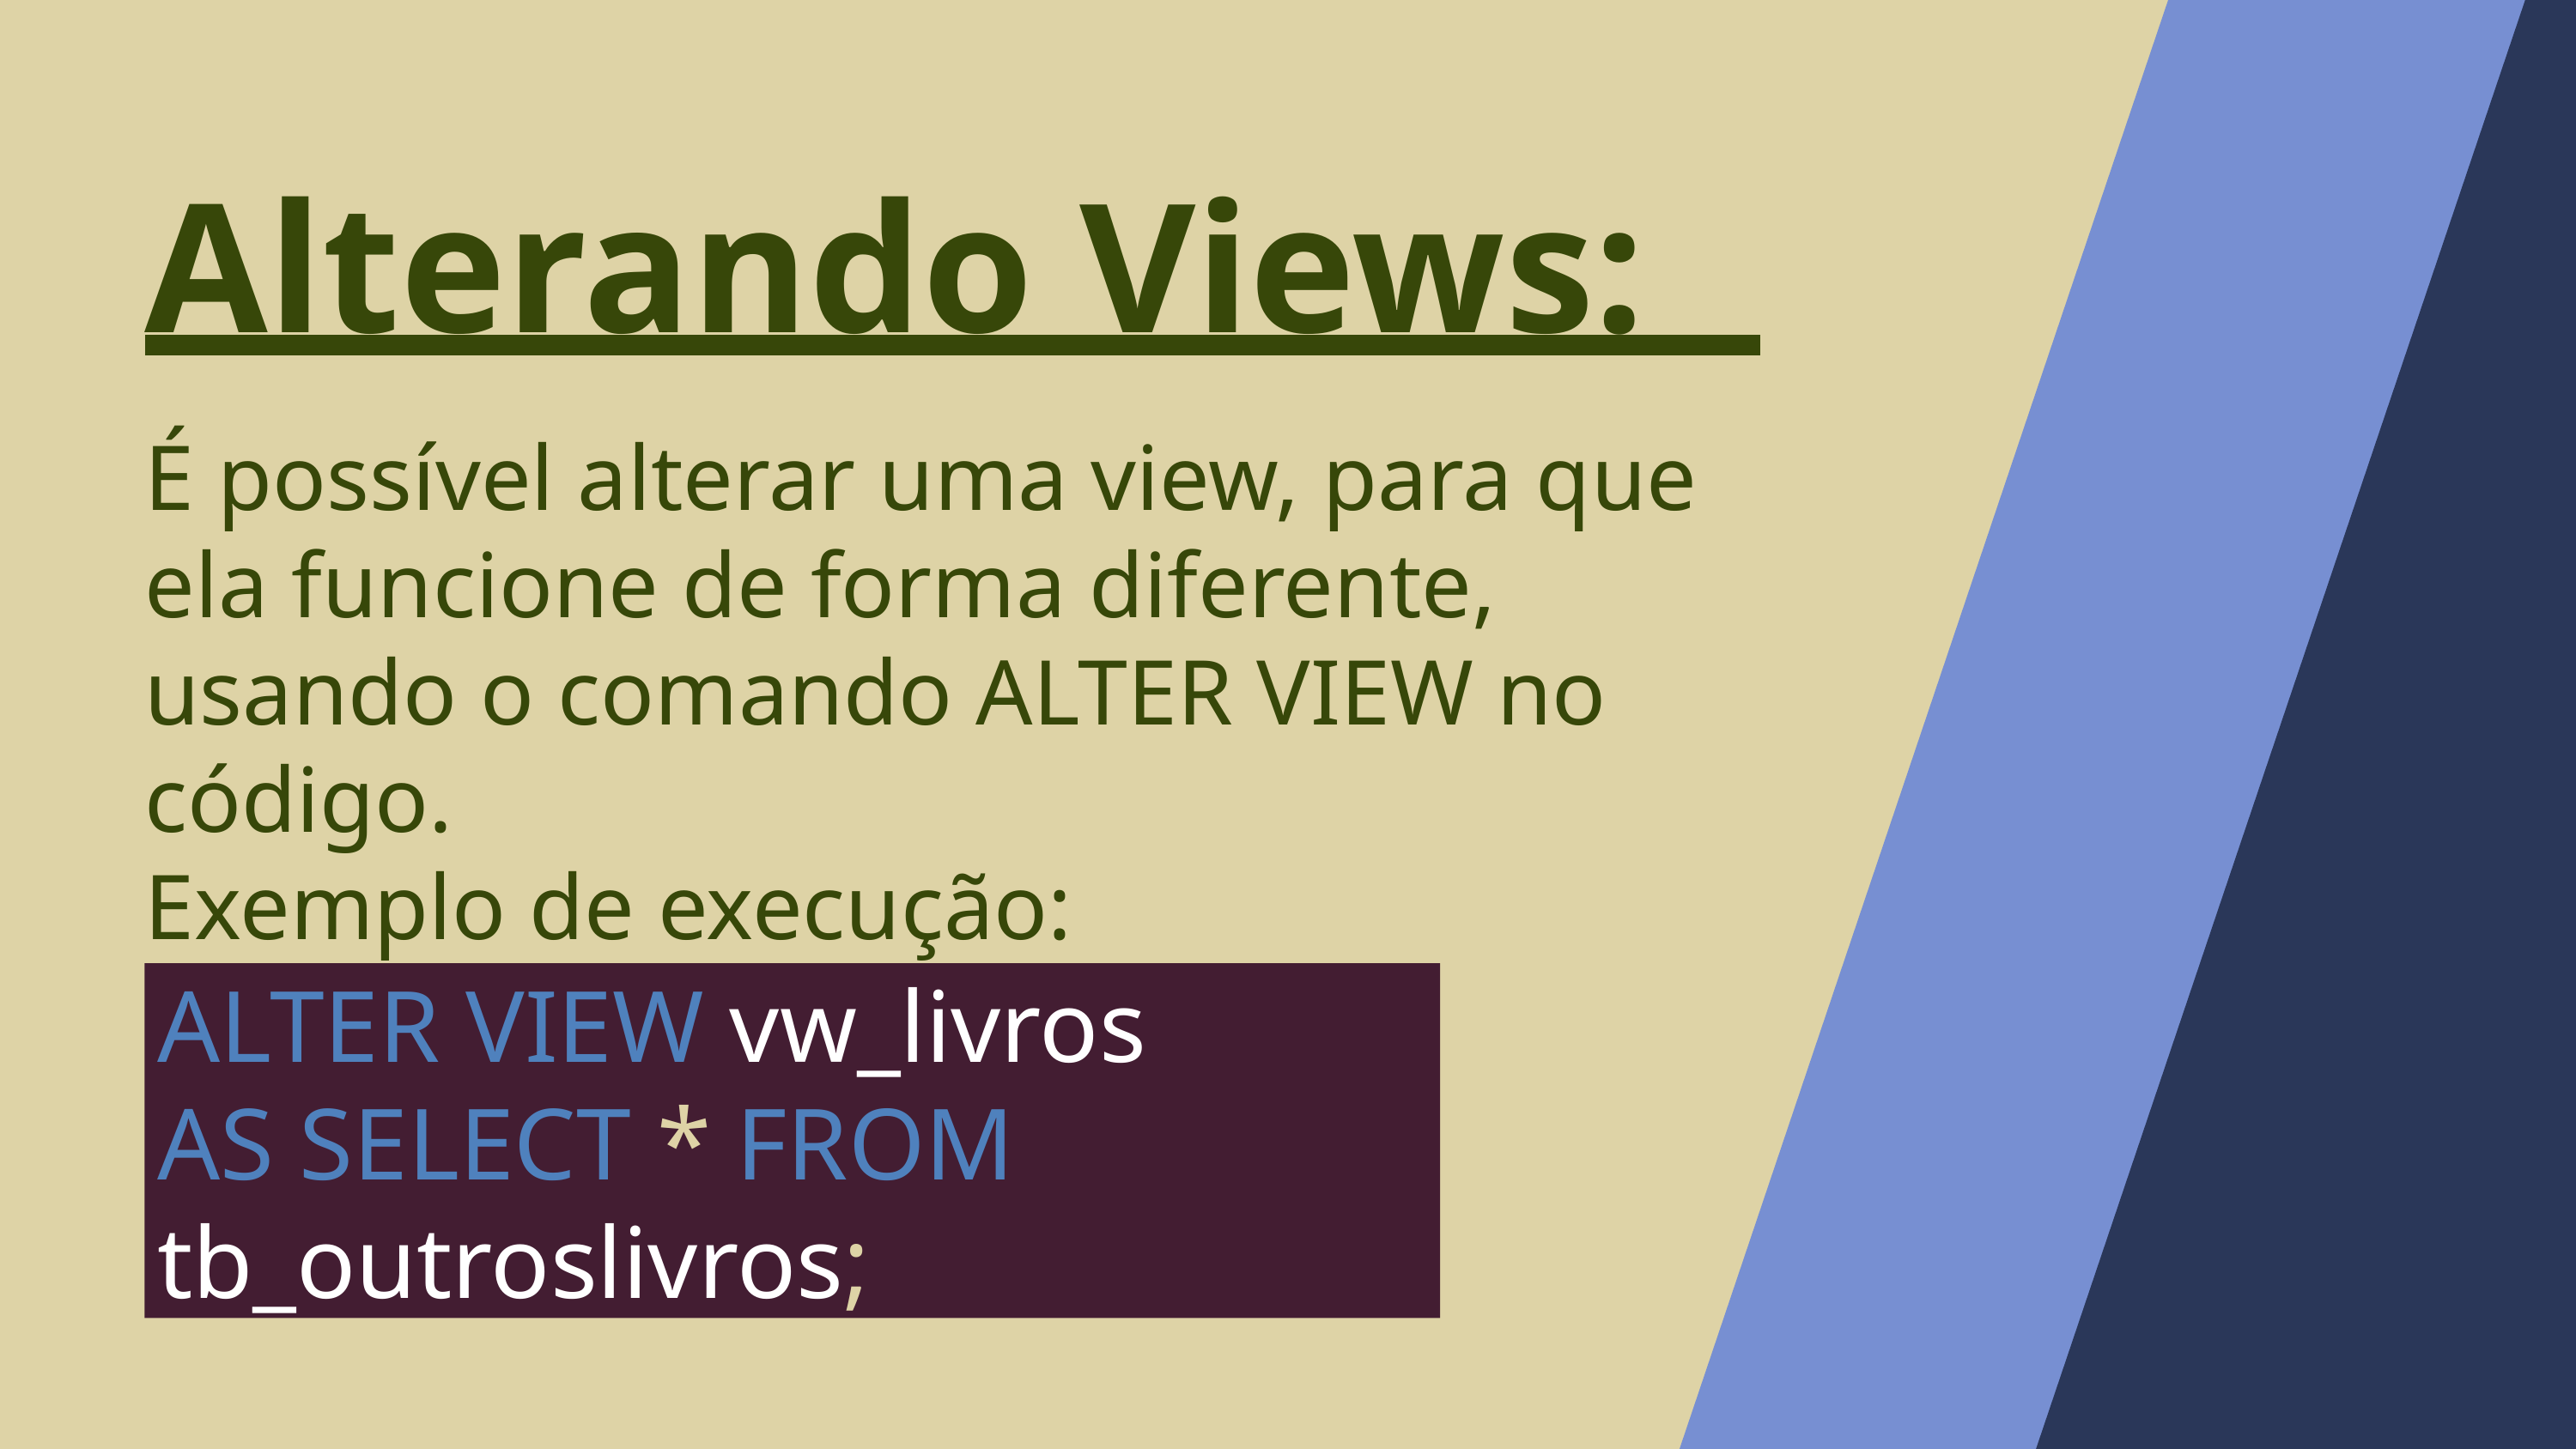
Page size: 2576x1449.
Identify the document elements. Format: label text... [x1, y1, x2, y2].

text_box [1679, 0, 2576, 1449]
text_box É possível alterar uma view, para que ela funcione de forma diferente, usando o comando ALTER VIEW no código. Exemplo de execução: [144, 421, 1729, 958]
text_box Alterando Views: [144, 118, 1873, 369]
text_box Alterando Views: [190, 225, 222, 279]
text_box ALTER VIEW vw_livros AS SELECT * FROM tb_outroslivros; [144, 963, 1441, 1319]
text_box [145, 335, 1760, 355]
